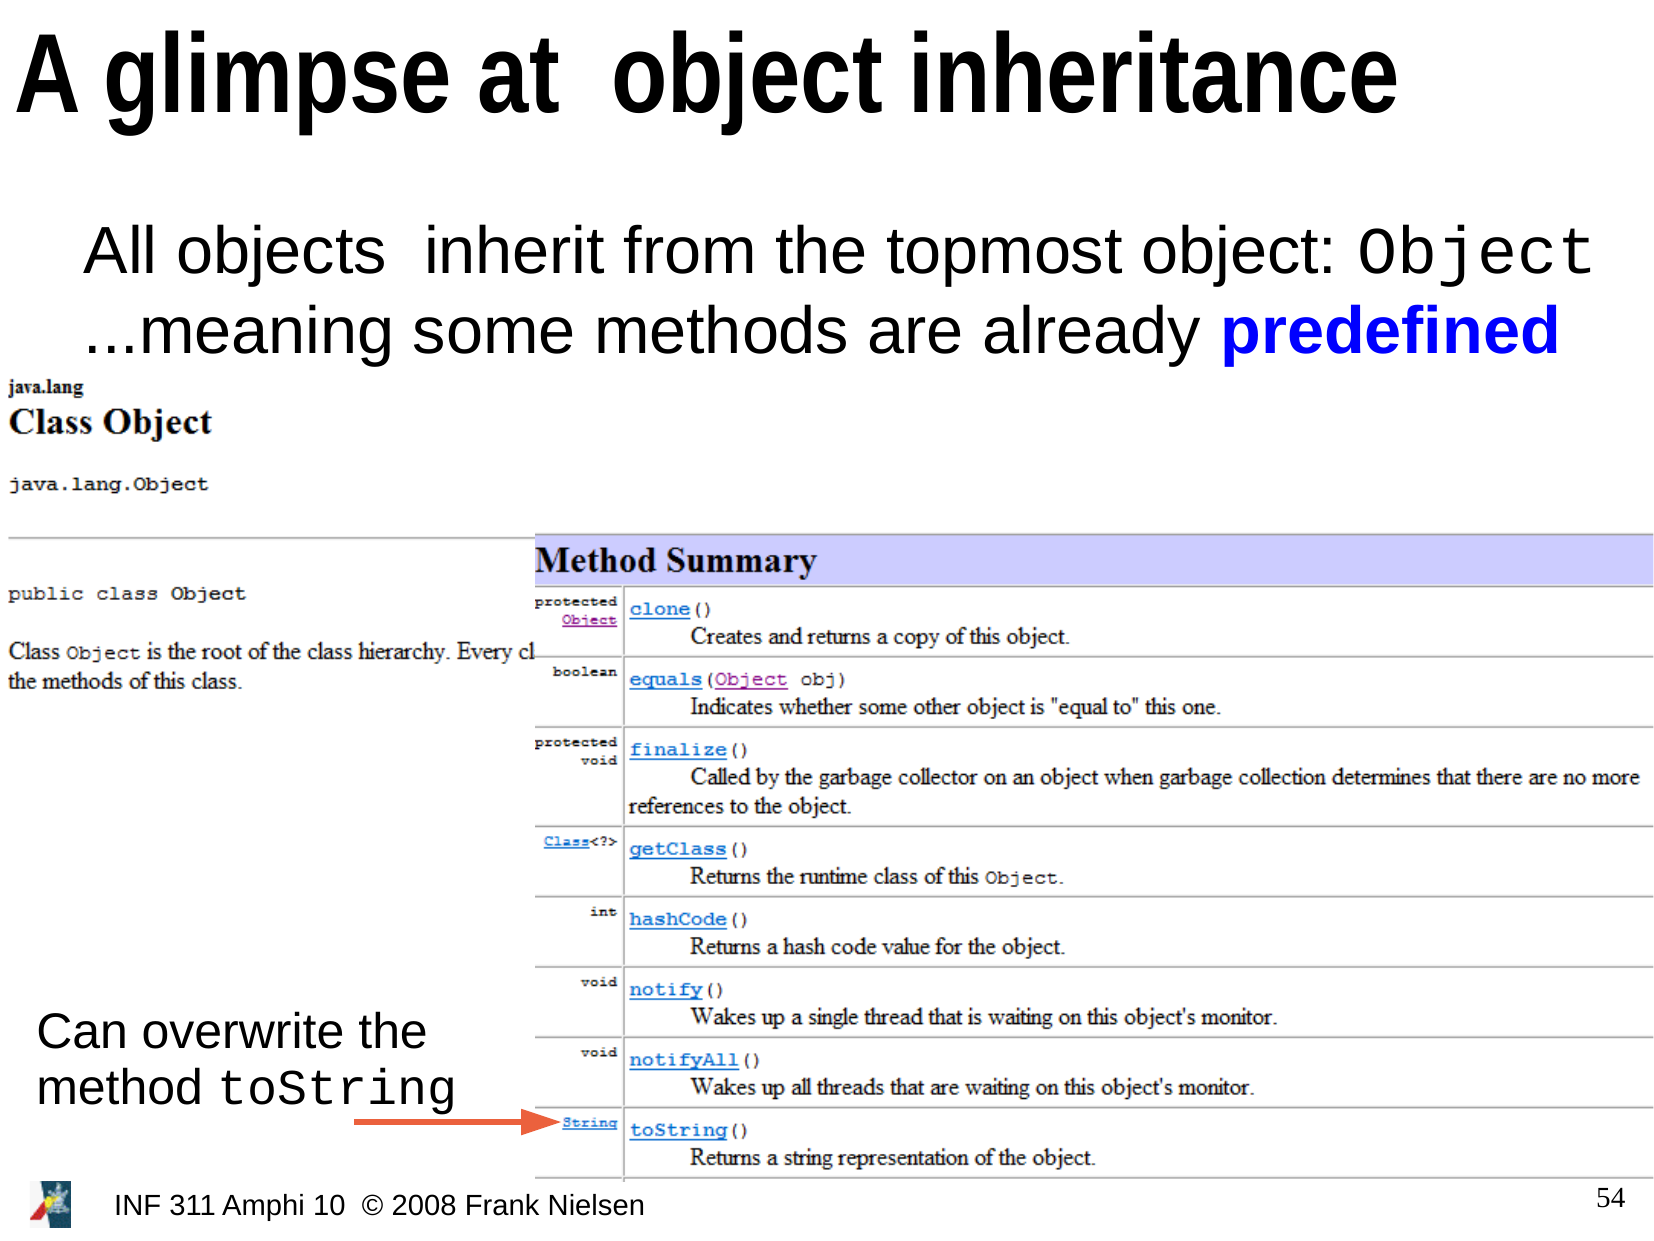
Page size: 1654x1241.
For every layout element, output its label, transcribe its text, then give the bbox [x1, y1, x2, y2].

picture [29, 1181, 71, 1228]
text_box Can overwrite the method toString [21, 995, 472, 1125]
text_box A glimpse at object inheritance [0, 0, 1416, 144]
picture [4, 370, 1654, 1182]
text_box All objects inherit from the topmost object: Object ...meaning some methods are already predefined [69, 205, 1613, 376]
